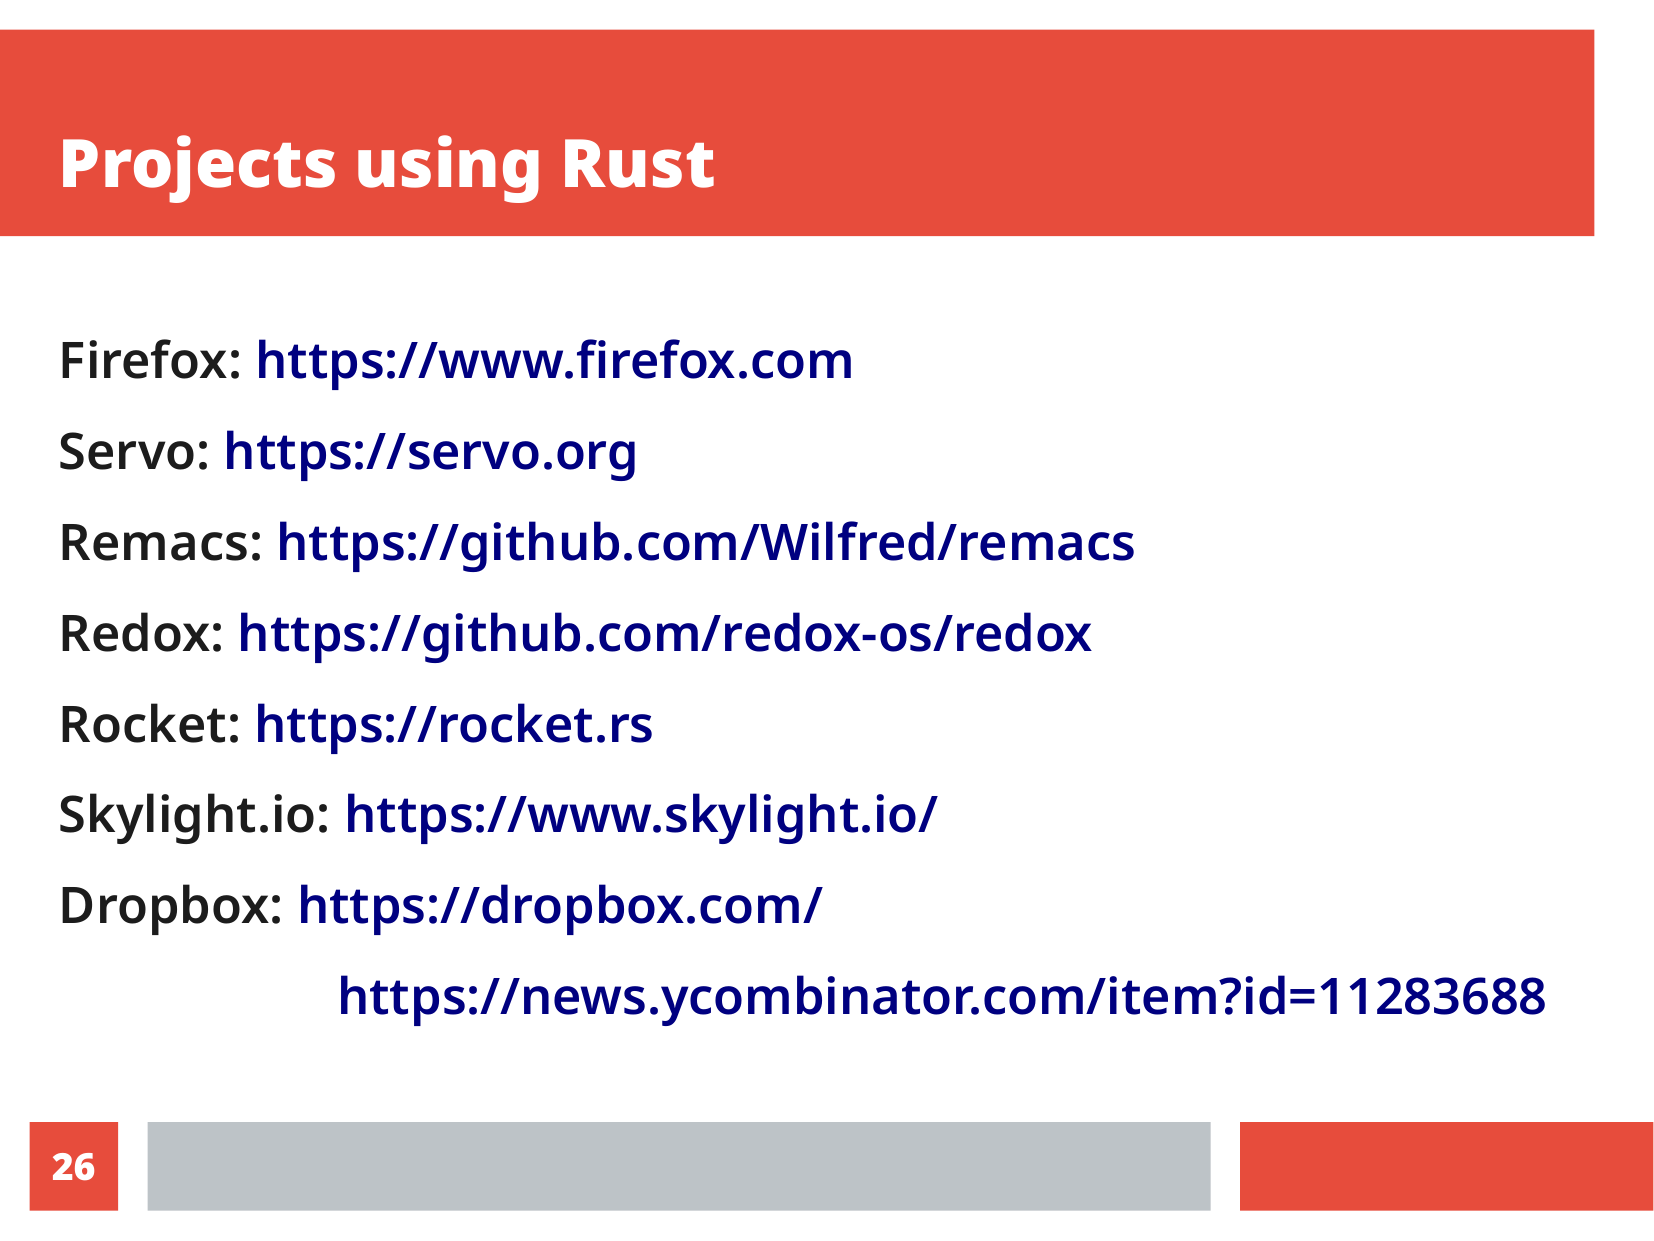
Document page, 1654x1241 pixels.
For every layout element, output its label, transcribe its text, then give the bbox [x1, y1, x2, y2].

title Projects using Rust [59, 59, 1595, 207]
list Firefox: https://www.firefox.com Servo: https://servo.org Remacs: https://github.com/Wilfred/remacs Redox: https://github.com/redox-os/redox Rocket: https://rocket.rs Skylight.io: https://www.skylight.io/ Dropbox: https://dropbox.com/ https://news.ycombinator.com/item?id=11283688 [59, 324, 1565, 1093]
